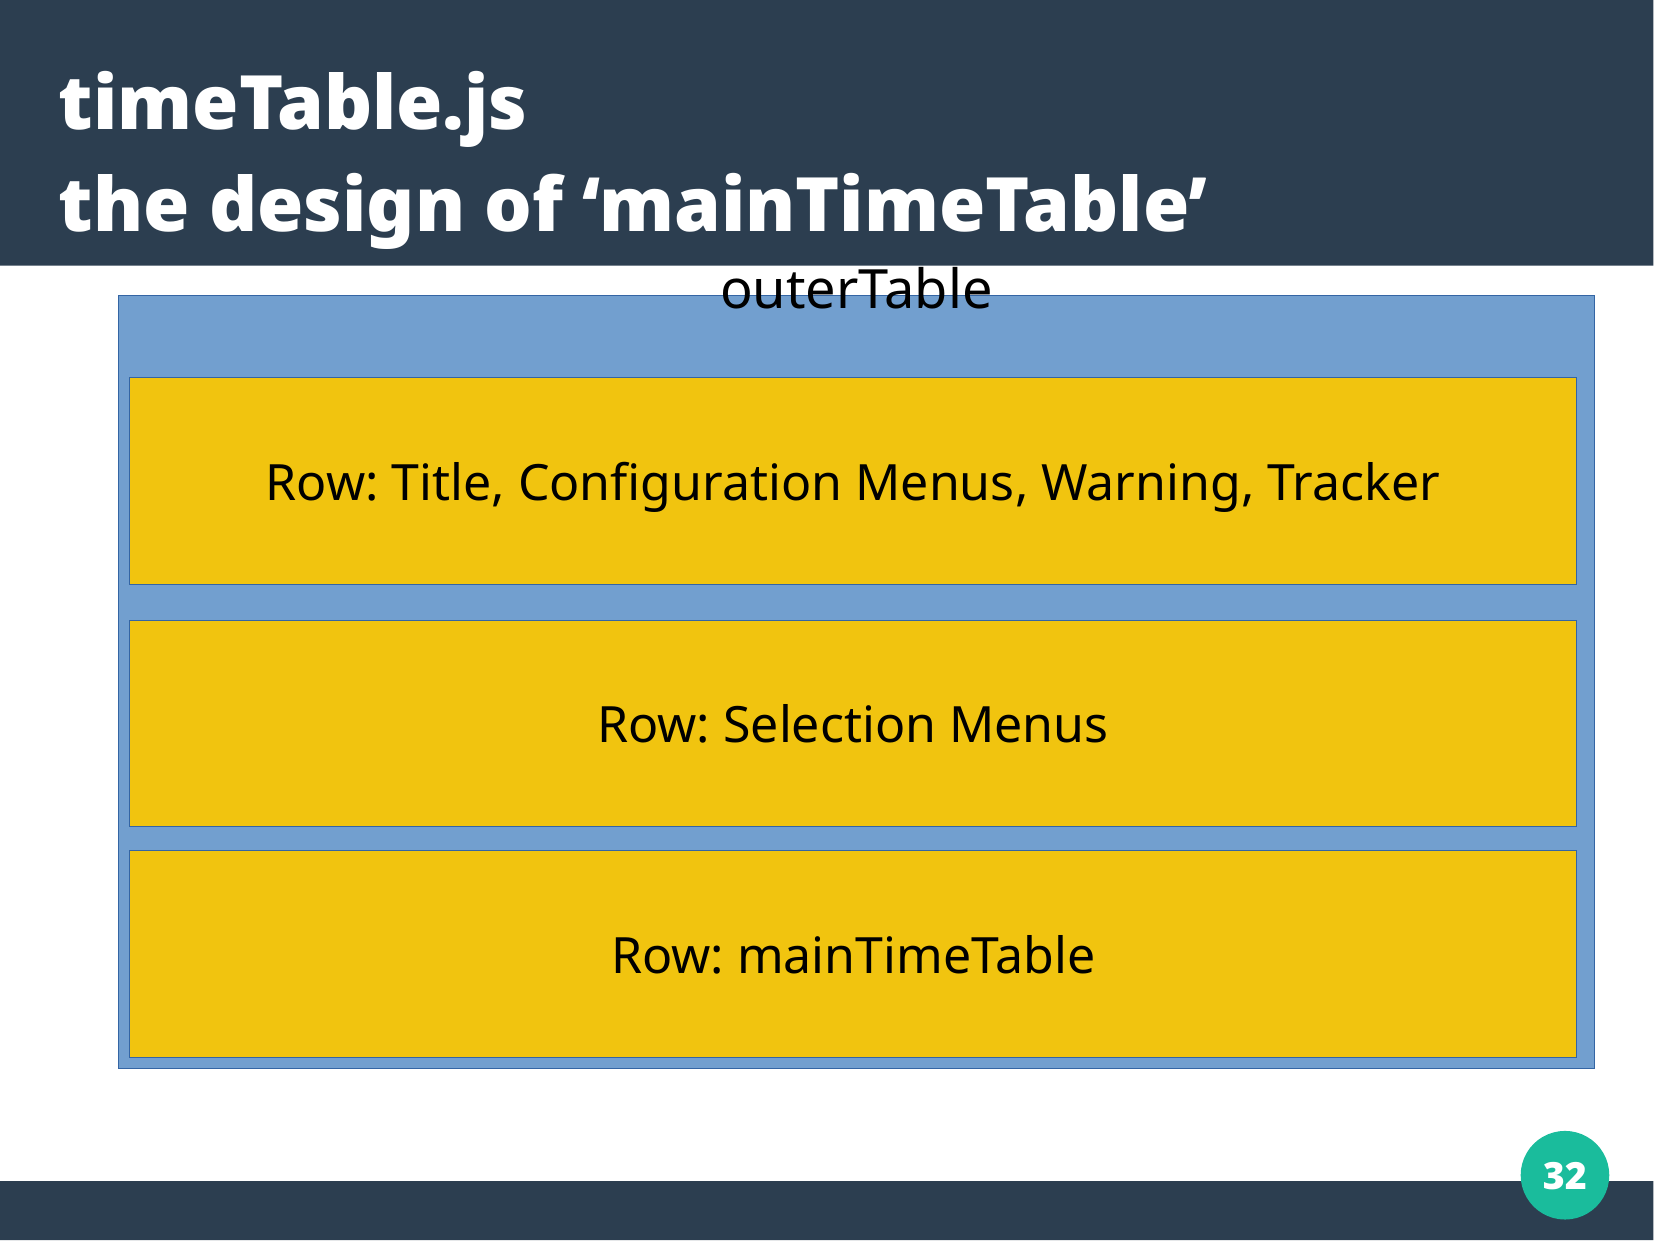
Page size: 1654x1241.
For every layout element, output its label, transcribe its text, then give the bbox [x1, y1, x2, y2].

text_box Row: Selection Menus [129, 620, 1577, 827]
text_box outerTable [118, 295, 1595, 1069]
text_box Row: Title, Configuration Menus, Warning, Tracker [129, 377, 1577, 585]
text_box Row: mainTimeTable [129, 850, 1577, 1058]
title timeTable.js the design of ‘mainTimeTable’ [59, 49, 1595, 207]
